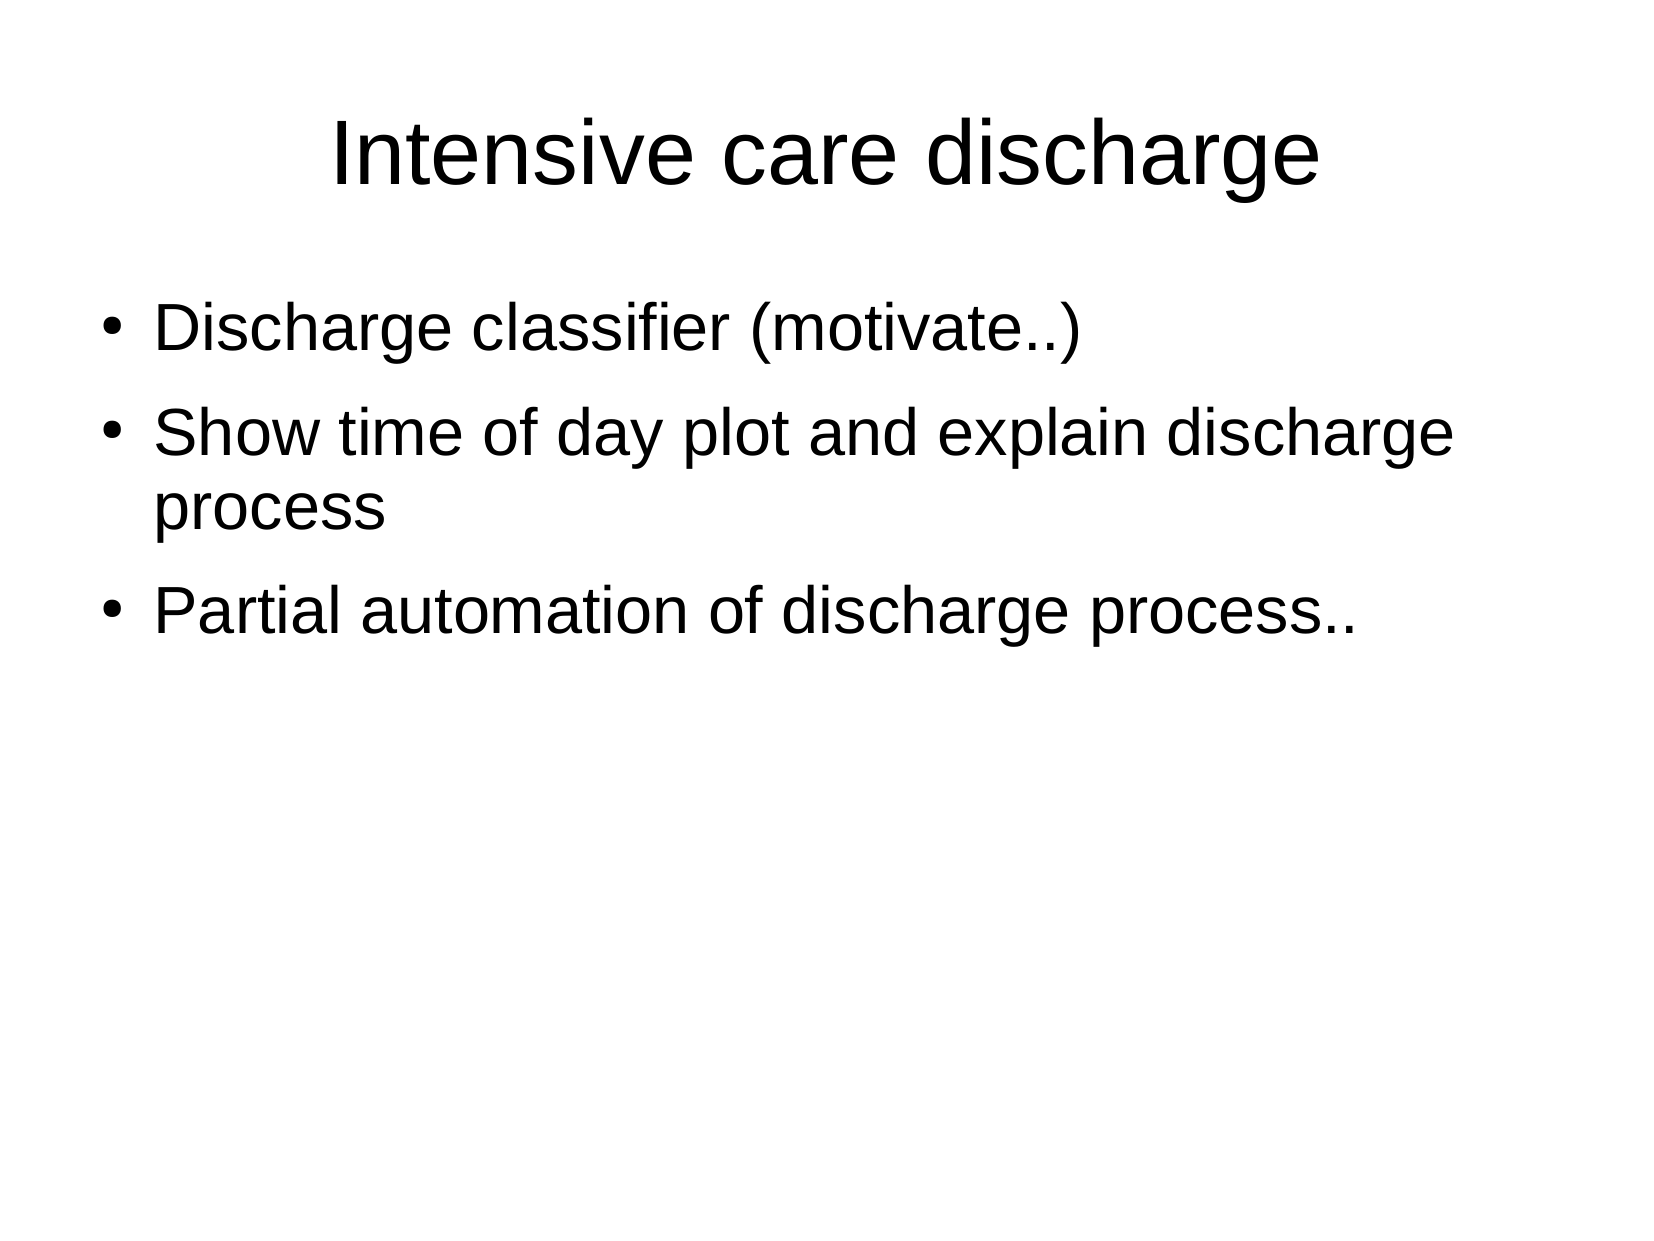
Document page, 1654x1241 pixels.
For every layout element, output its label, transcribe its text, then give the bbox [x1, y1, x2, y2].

title Intensive care discharge [82, 49, 1571, 257]
list Discharge classifier (motivate..) Show time of day plot and explain discharge process Partial automation of discharge process.. [82, 290, 1571, 1010]
